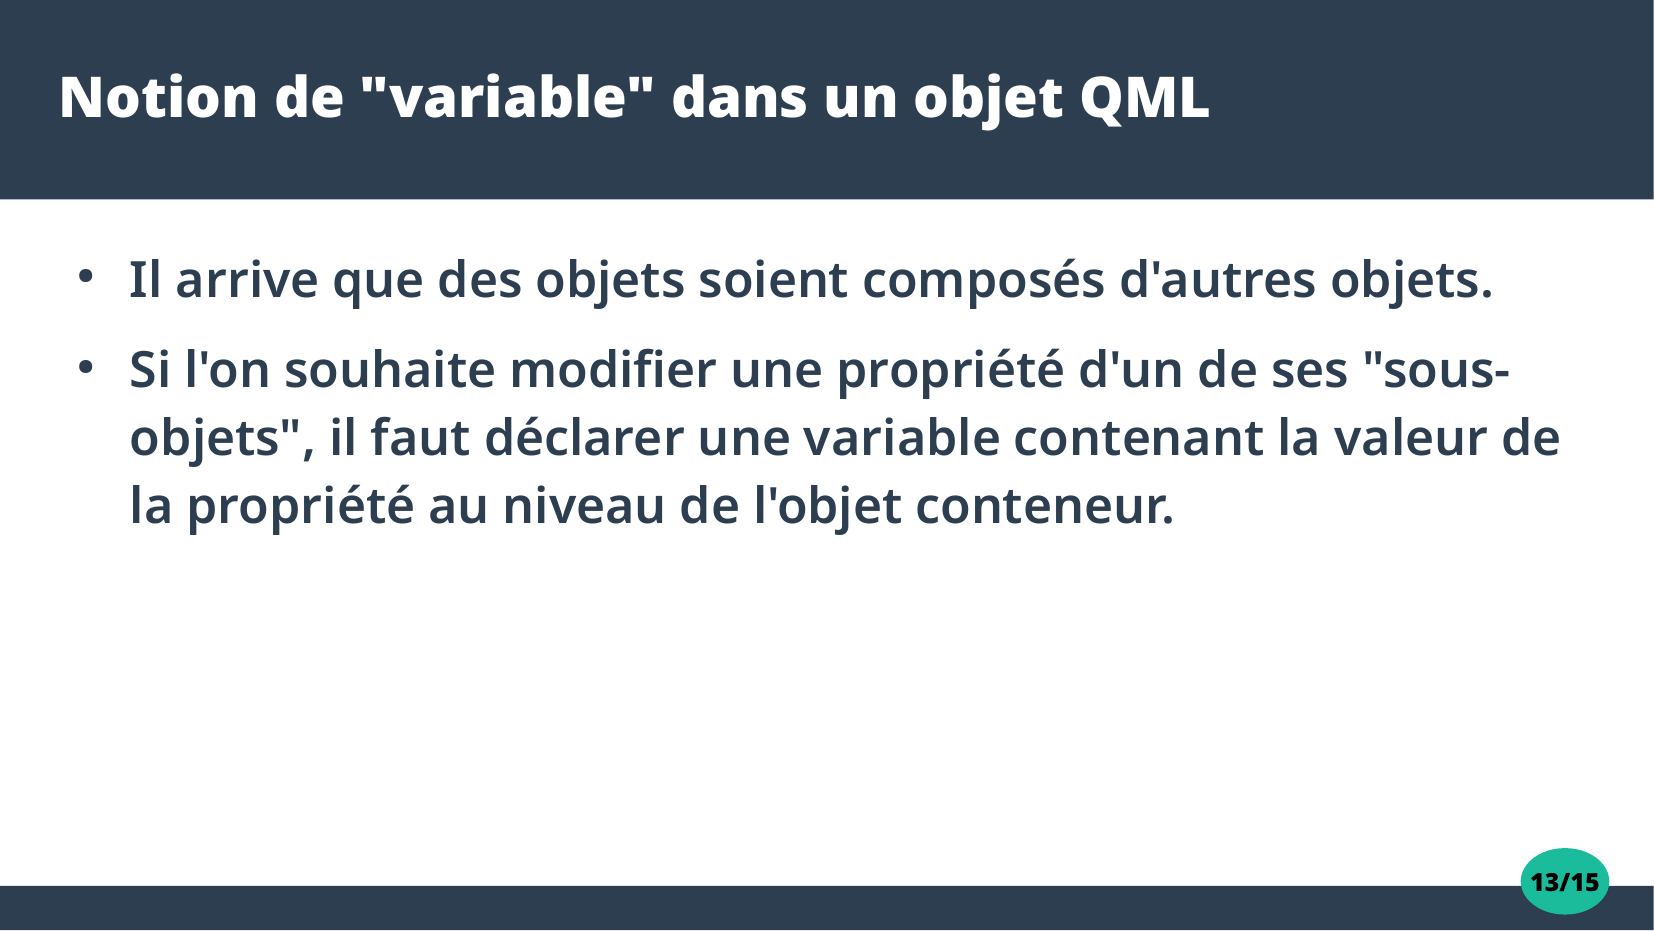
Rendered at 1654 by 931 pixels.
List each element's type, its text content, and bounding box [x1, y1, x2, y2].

title Notion de "variable" dans un objet QML [59, 37, 1595, 156]
list Il arrive que des objets soient composés d'autres objets. Si l'on souhaite modifier une propriété d'un de ses "sous-objets", il faut déclarer une variable contenant la valeur de la propriété au niveau de l'objet conteneur. [59, 243, 1595, 864]
